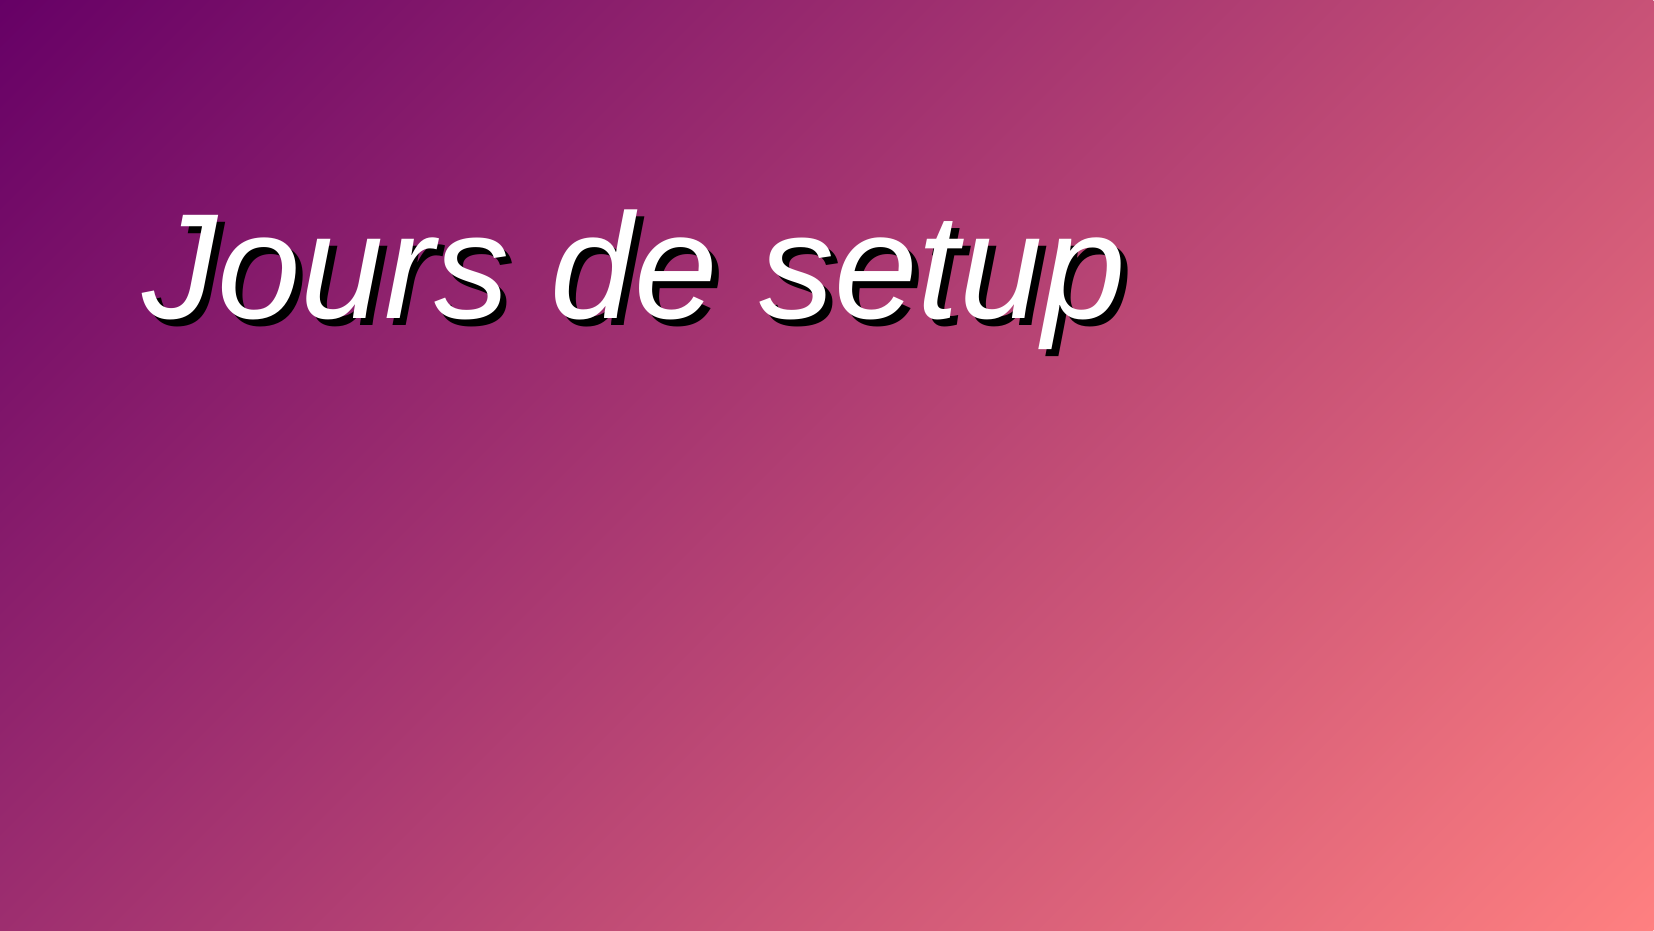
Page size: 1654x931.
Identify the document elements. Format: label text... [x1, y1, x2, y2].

list Jours de setup [70, 183, 1560, 723]
list [82, 217, 1571, 758]
